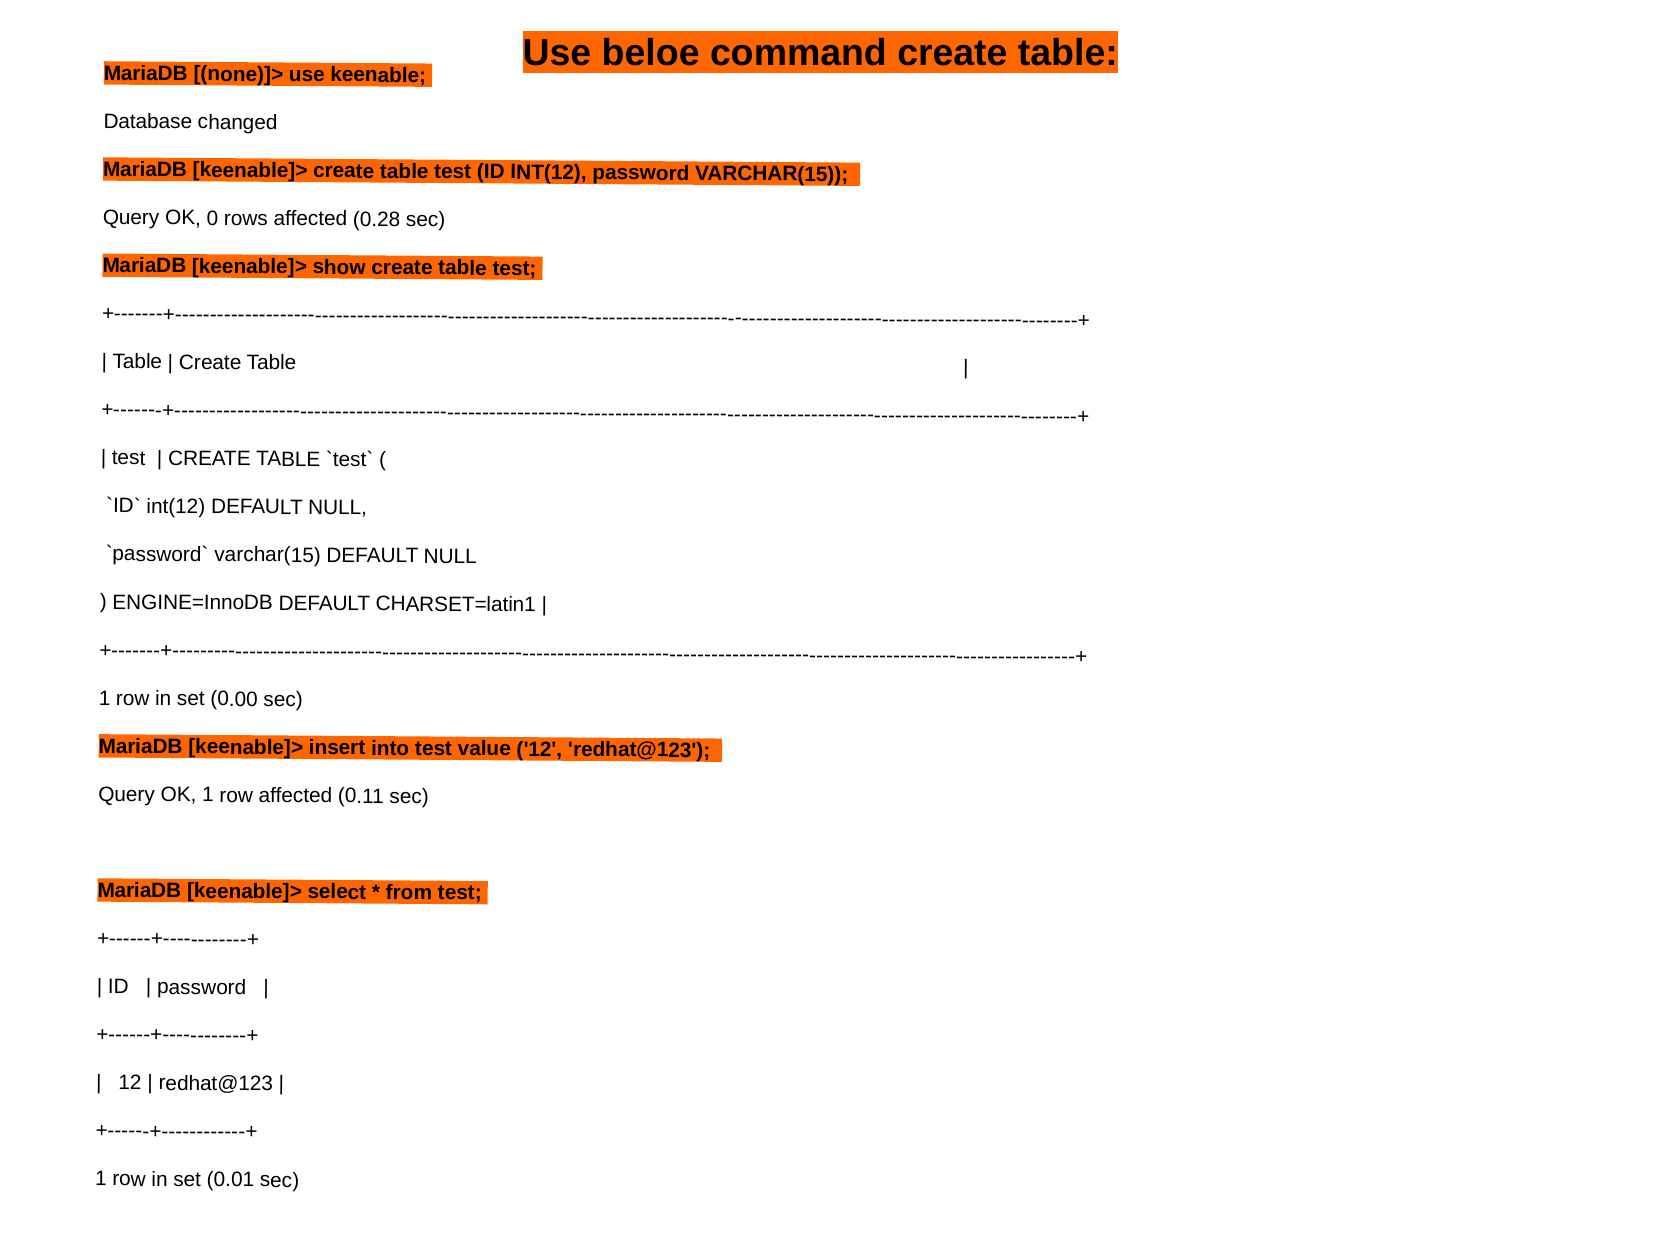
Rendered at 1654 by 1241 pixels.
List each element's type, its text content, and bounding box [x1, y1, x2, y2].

text_box MariaDB [(none)]> use keenable; Database changed MariaDB [keenable]> create table test (ID INT(12), password VARCHAR(15)); Query OK, 0 rows affected (0.28 sec) MariaDB [keenable]> show create table test; +-------+---------------------------------------------------------------------------------------------------------------------------------+ | Table | Create Table | +-------+---------------------------------------------------------------------------------------------------------------------------------+ | test | CREATE TABLE `test` ( `ID` int(12) DEFAULT NULL, `password` varchar(15) DEFAULT NULL ) ENGINE=InnoDB DEFAULT CHARSET=latin1 | +-------+---------------------------------------------------------------------------------------------------------------------------------+ 1 row in set (0.00 sec) MariaDB [keenable]> insert into test value ('12', 'redhat@123'); Query OK, 1 row affected (0.11 sec) MariaDB [keenable]> select * from test; +------+------------+ | ID | password | +------+------------+ | 12 | redhat@123 | +------+------------+ 1 row in set (0.01 sec) MariaDB [keenable]> [80, 5, 1588, 1241]
text_box Use beloe command create table: [507, 23, 1406, 81]
